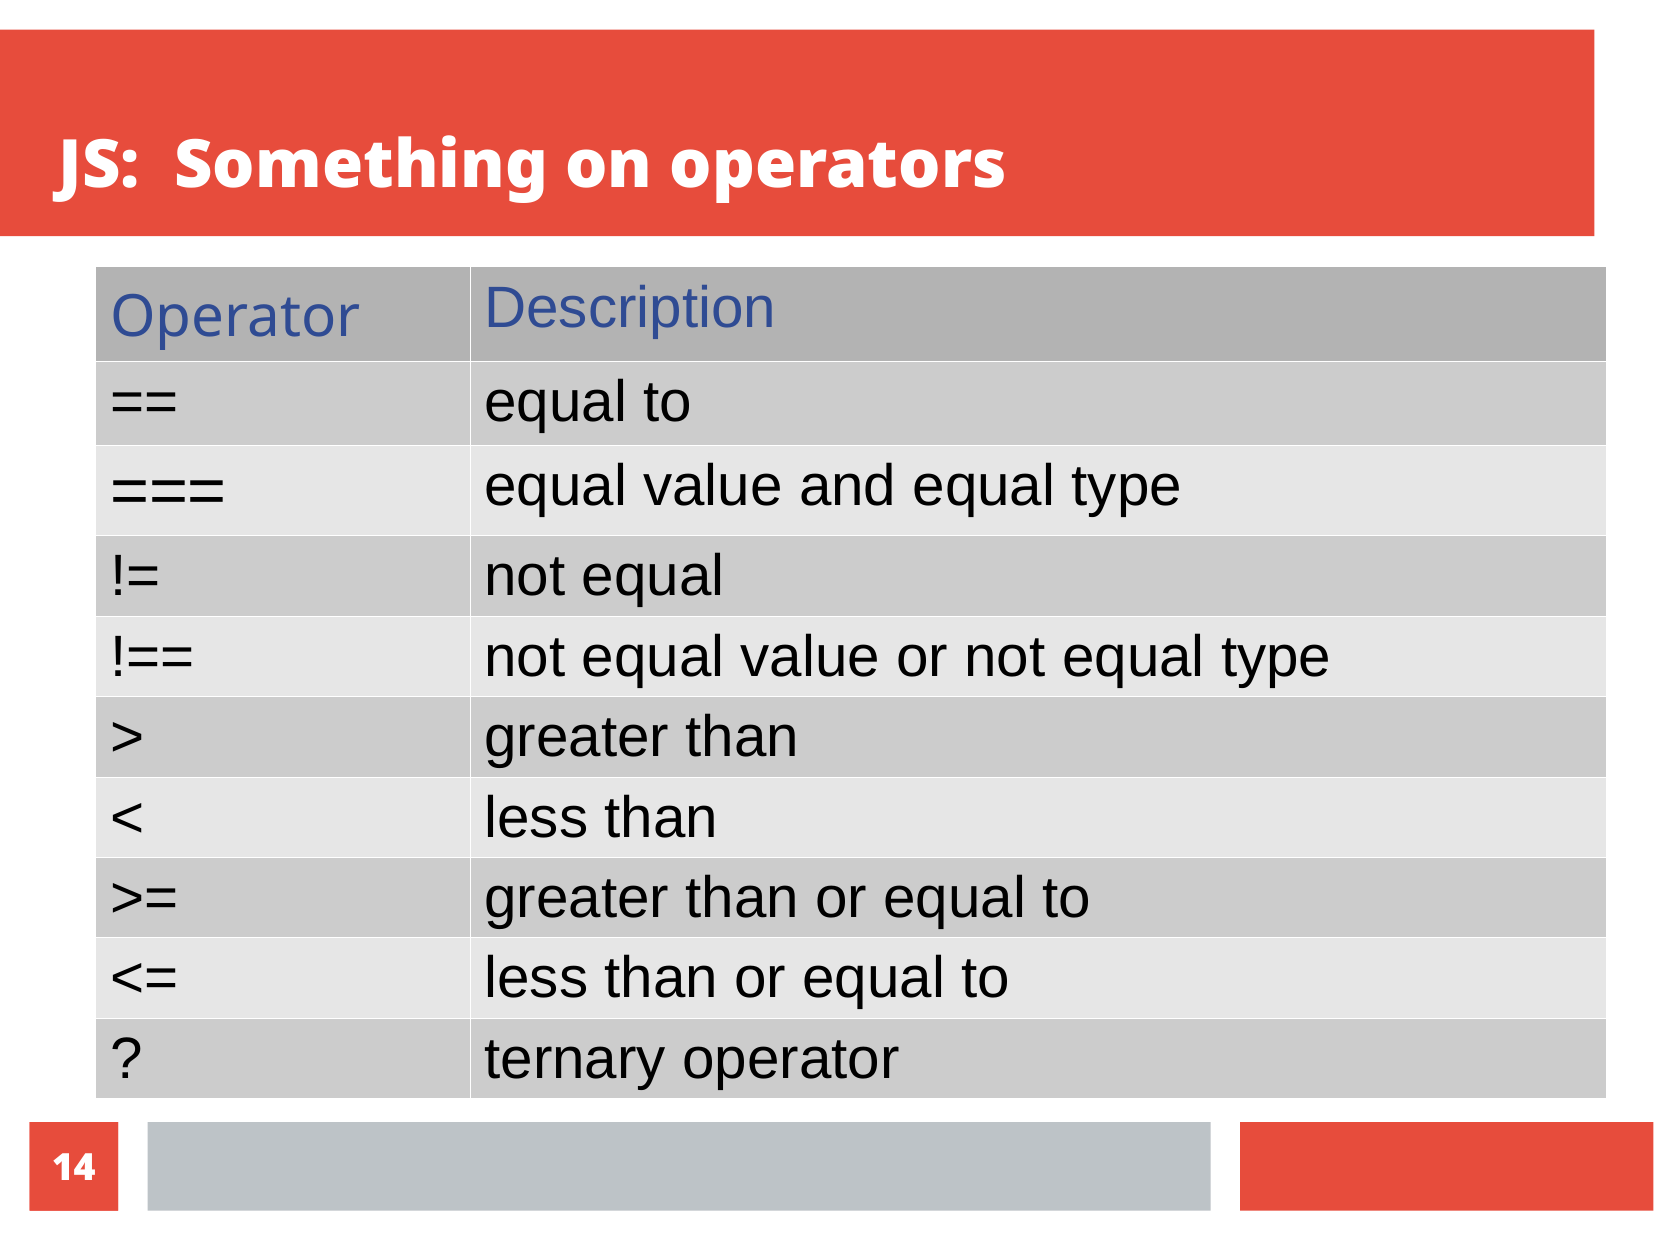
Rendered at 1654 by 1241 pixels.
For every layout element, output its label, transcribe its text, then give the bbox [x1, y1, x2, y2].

table_cell !== [96, 617, 470, 696]
table_cell > [96, 697, 470, 777]
table_cell != [96, 536, 470, 616]
table_cell >= [96, 858, 470, 937]
table_cell greater than or equal to [471, 858, 1606, 937]
table_cell ? [96, 1019, 470, 1098]
table_cell equal to [471, 362, 1606, 445]
title JS: Something on operators [59, 59, 1595, 207]
table_cell less than [471, 778, 1606, 857]
table_cell == [96, 362, 470, 445]
table_cell not equal [471, 536, 1606, 616]
table_cell greater than [471, 697, 1606, 777]
table_header Operator [96, 267, 470, 361]
table_cell not equal value or not equal type [471, 617, 1606, 696]
table_header Description [471, 267, 1606, 361]
table_cell less than or equal to [471, 938, 1606, 1018]
table_cell ternary operator [471, 1019, 1606, 1098]
table_cell === [96, 446, 470, 535]
table_cell equal value and equal type [471, 446, 1606, 535]
table_cell <= [96, 938, 470, 1018]
table_cell < [96, 778, 470, 857]
